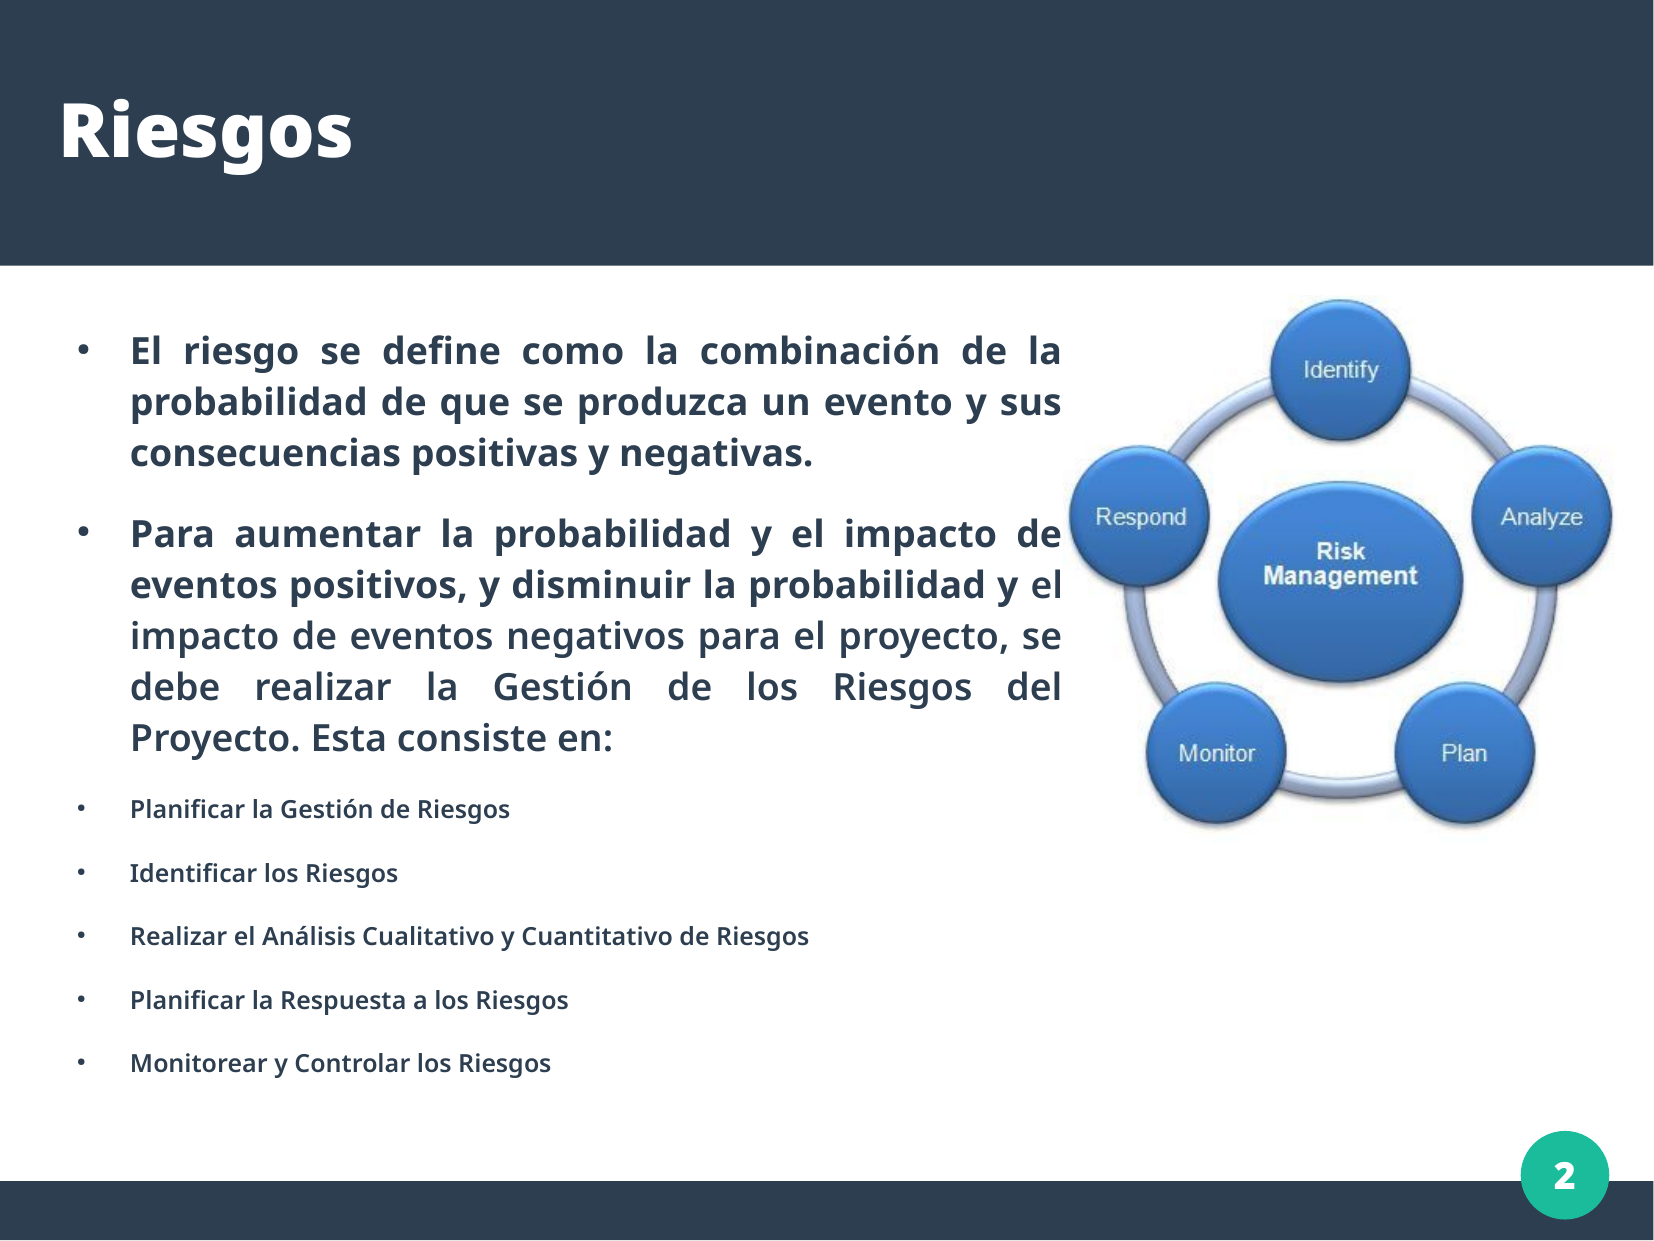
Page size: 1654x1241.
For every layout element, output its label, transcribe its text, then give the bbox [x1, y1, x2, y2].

picture [1063, 295, 1625, 843]
list El riesgo se define como la combinación de la probabilidad de que se produzca un evento y sus consecuencias positivas y negativas. Para aumentar la probabilidad y el impacto de eventos positivos, y disminuir la probabilidad y el impacto de eventos negativos para el proyecto, se debe realizar la Gestión de los Riesgos del Proyecto. Esta consiste en: Planificar la Gestión de Riesgos Identificar los Riesgos Realizar el Análisis Cualitativo y Cuantitativo de Riesgos Planificar la Respuesta a los Riesgos Monitorear y Controlar los Riesgos [59, 324, 1064, 1152]
title Riesgos [59, 49, 1595, 207]
